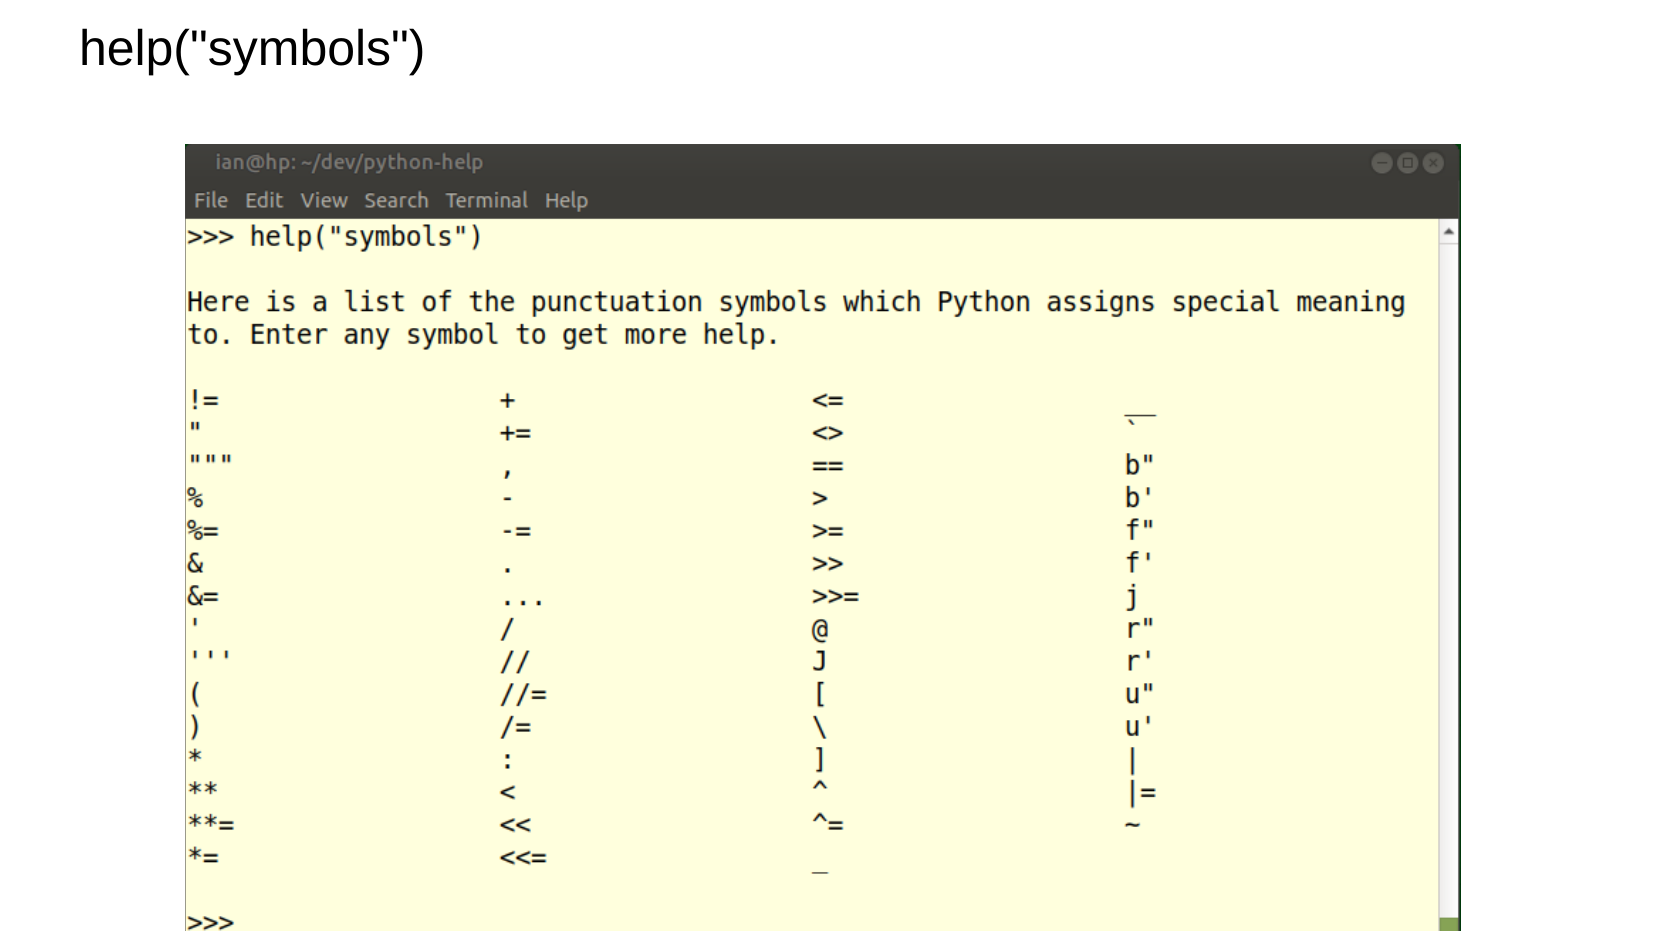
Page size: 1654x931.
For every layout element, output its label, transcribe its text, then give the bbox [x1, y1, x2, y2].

picture [185, 144, 1461, 931]
list help("symbols") [79, 20, 1568, 132]
